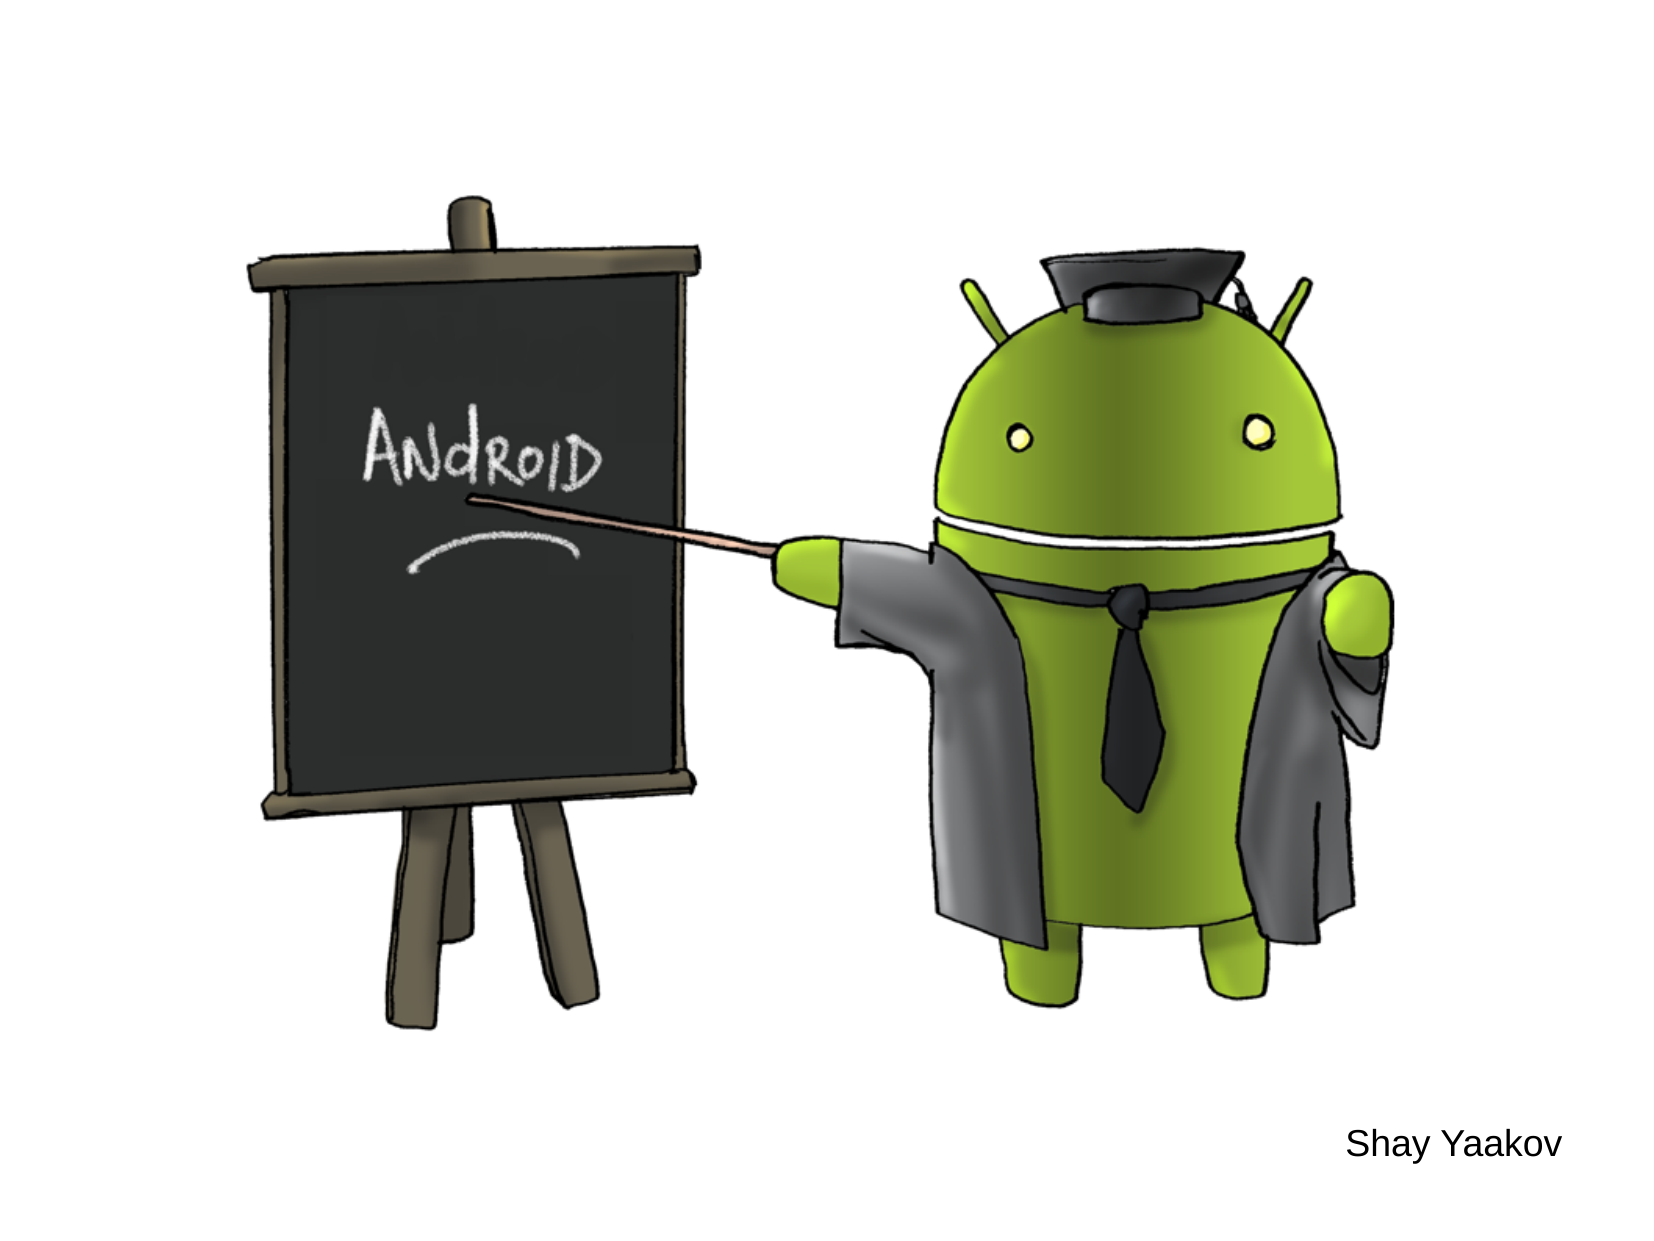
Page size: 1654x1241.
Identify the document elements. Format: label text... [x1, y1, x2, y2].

text_box Shay Yaakov [1320, 1115, 1578, 1186]
subtitle [82, 49, 1571, 1010]
picture [189, 177, 1468, 1064]
